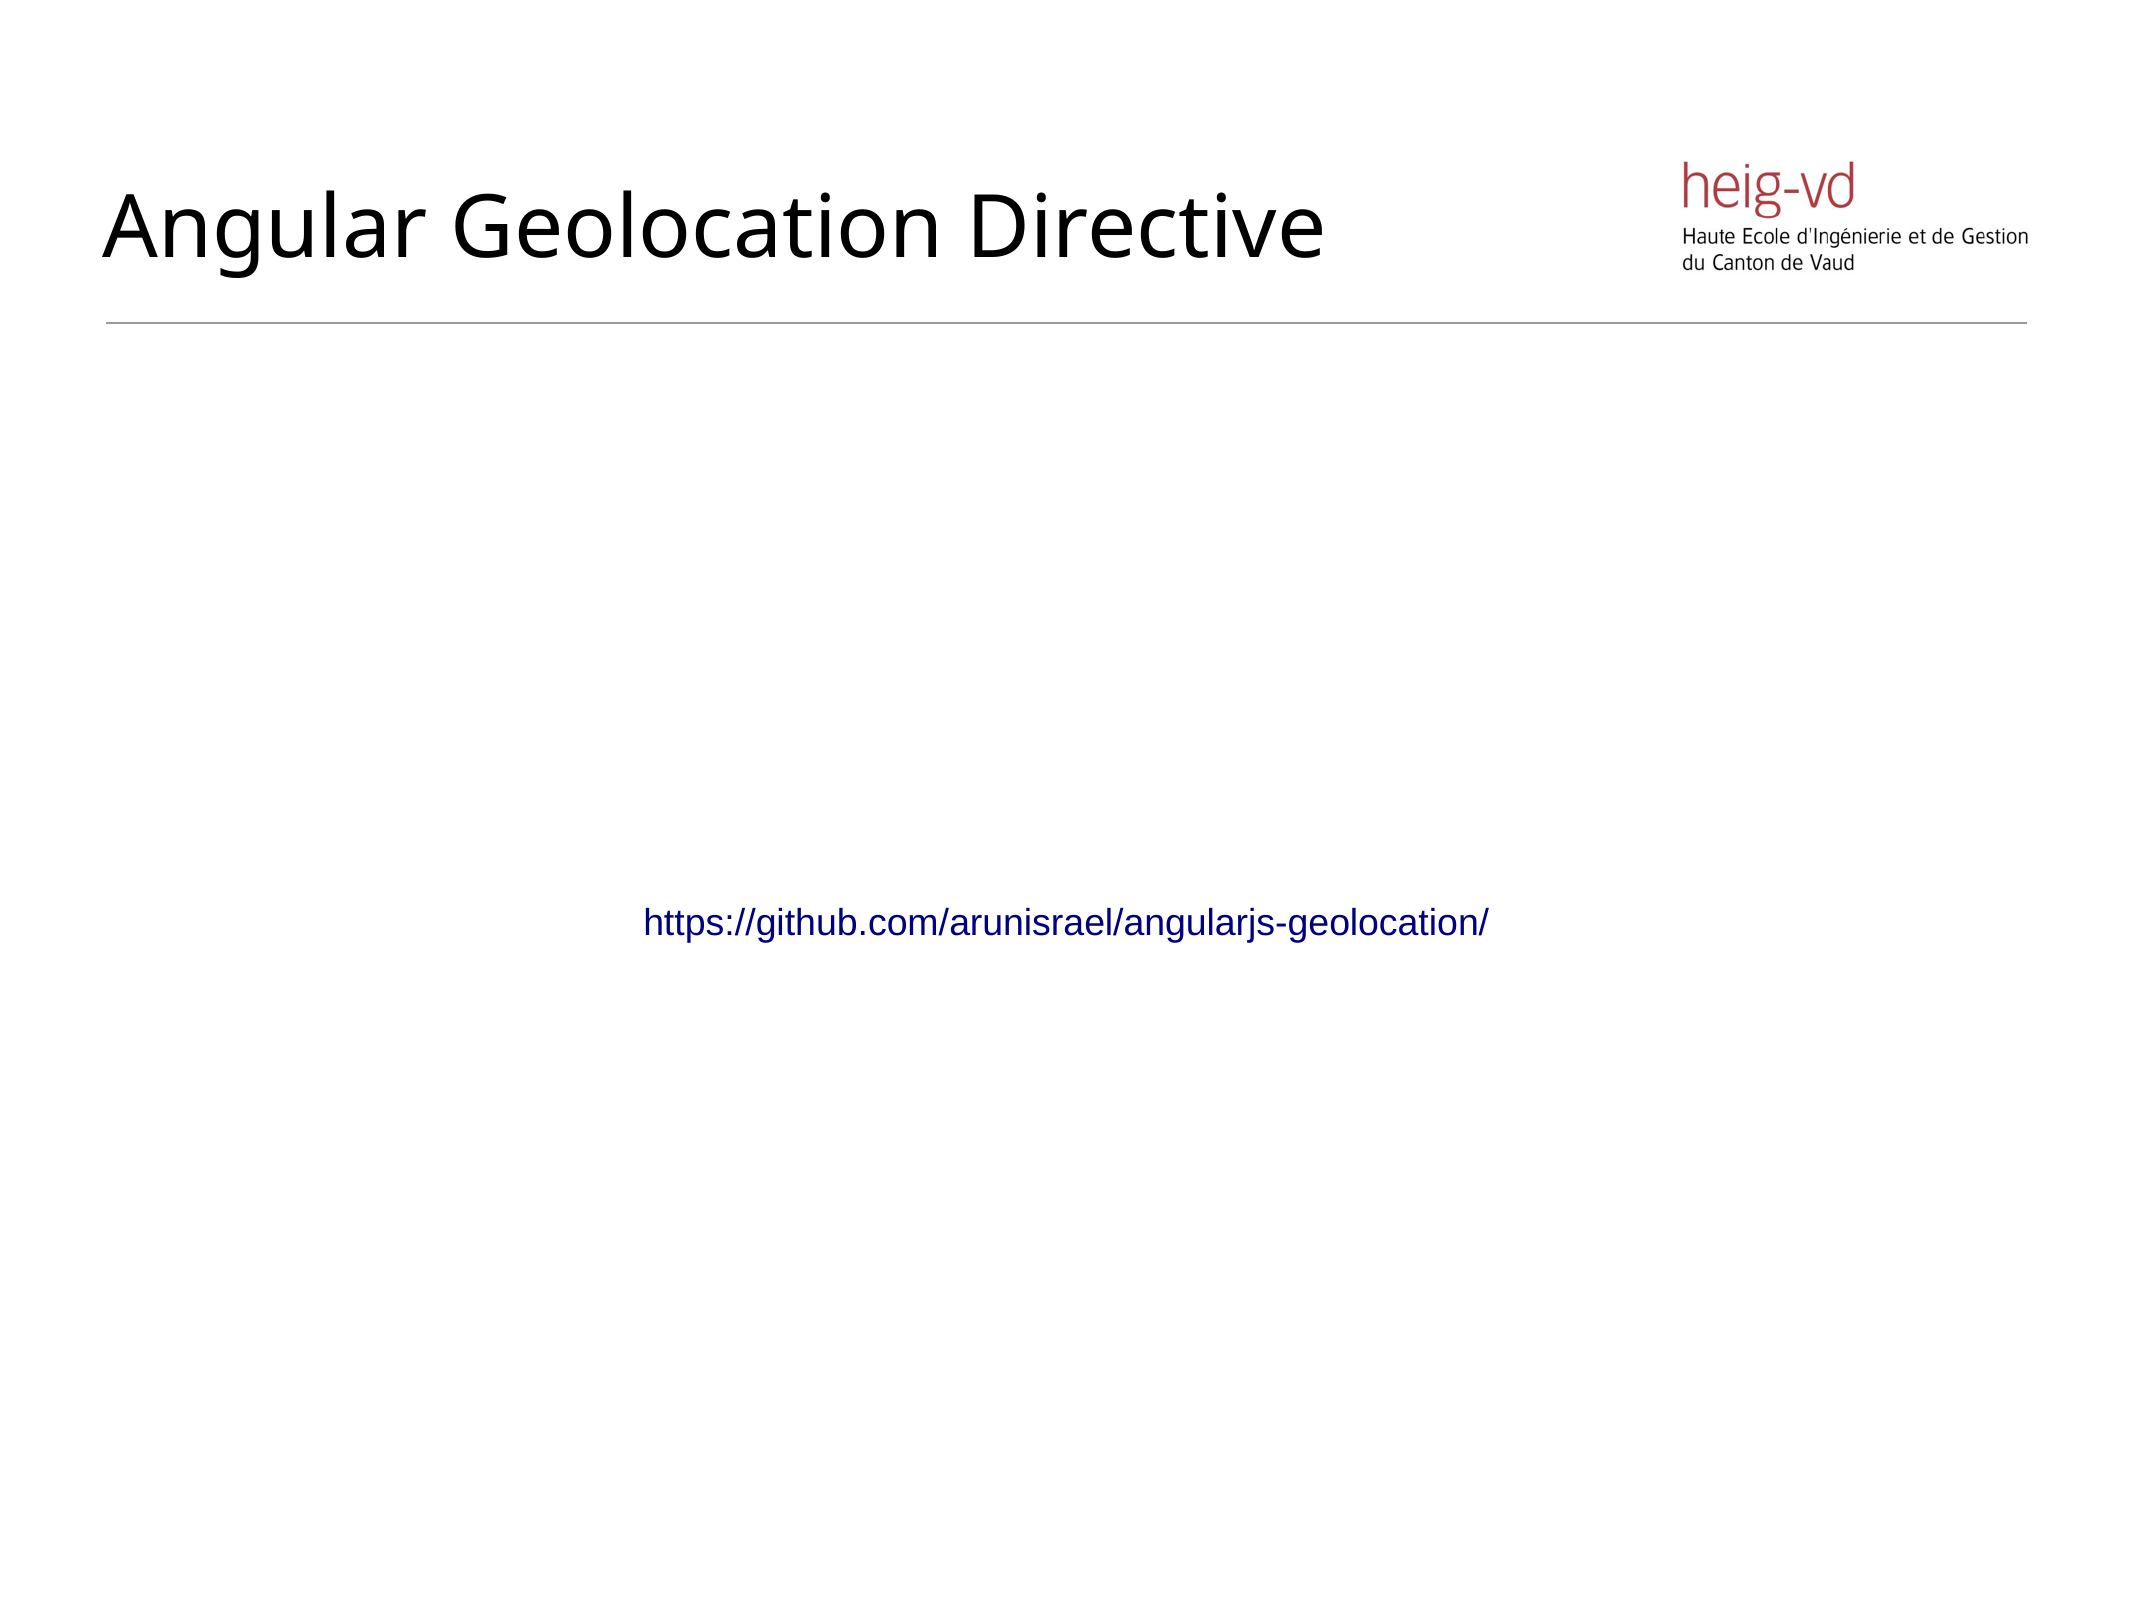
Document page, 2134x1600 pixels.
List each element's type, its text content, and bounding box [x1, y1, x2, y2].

title Angular Geolocation Directive [93, 54, 2040, 284]
text_box https://github.com/arunisrael/angularjs-geolocation/ [634, 889, 1499, 952]
